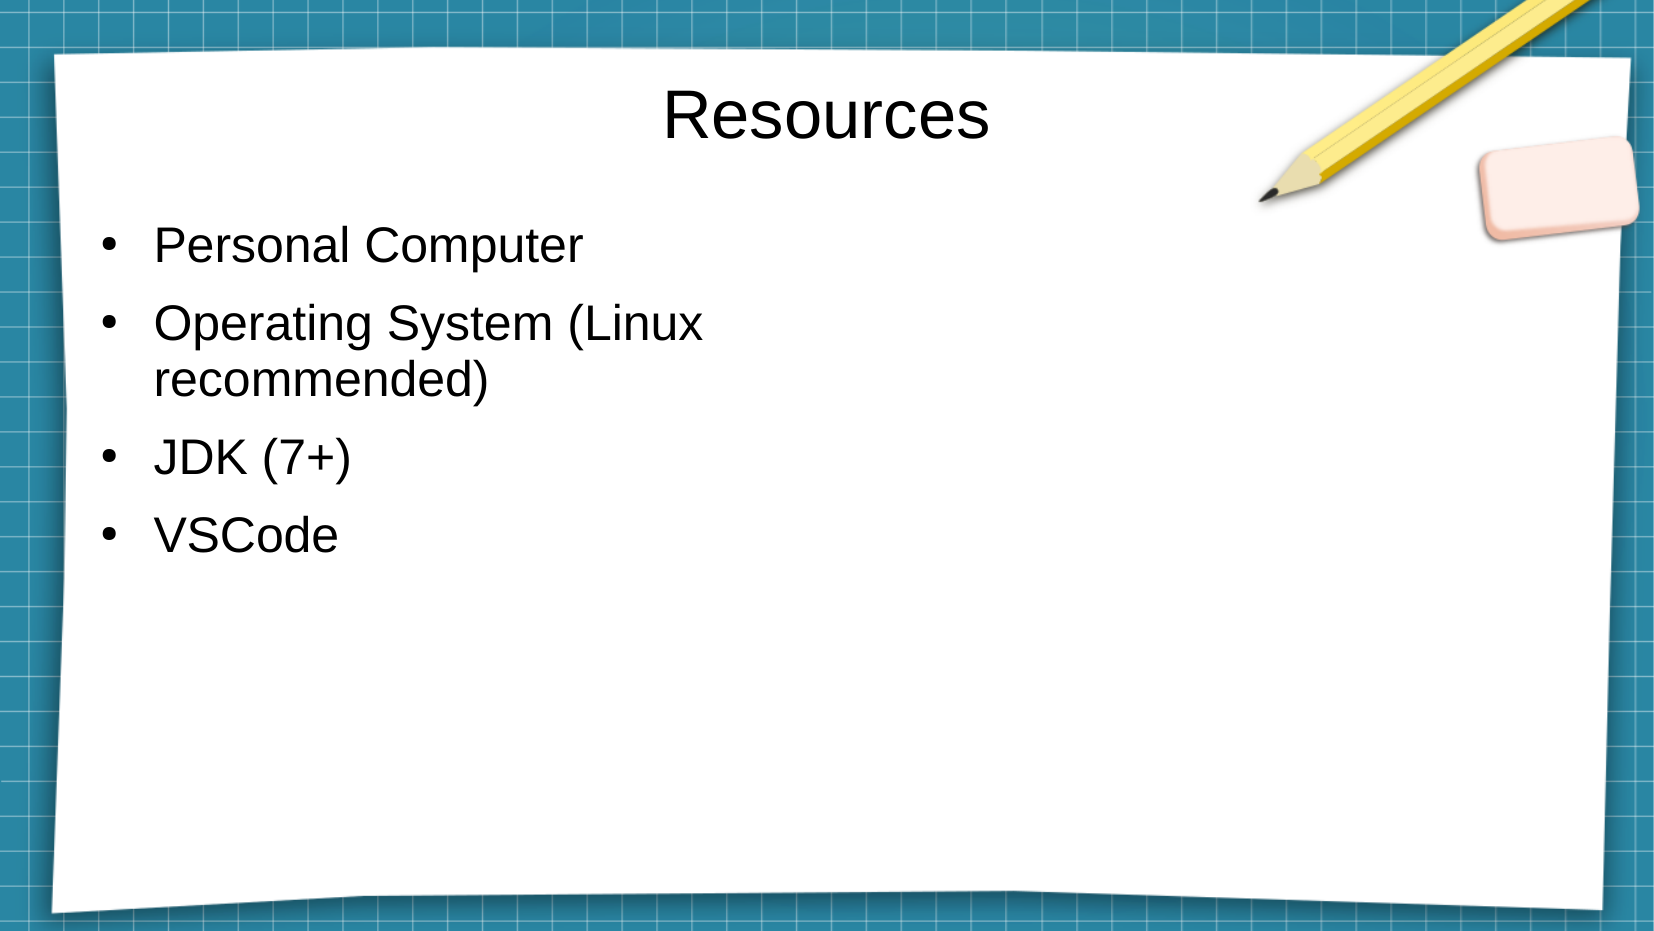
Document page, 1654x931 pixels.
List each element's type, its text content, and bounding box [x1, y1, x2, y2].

picture [0, 0, 1654, 931]
title Resources [82, 37, 1571, 193]
list Personal Computer Operating System (Linux recommended) JDK (7+) VSCode [82, 217, 788, 758]
